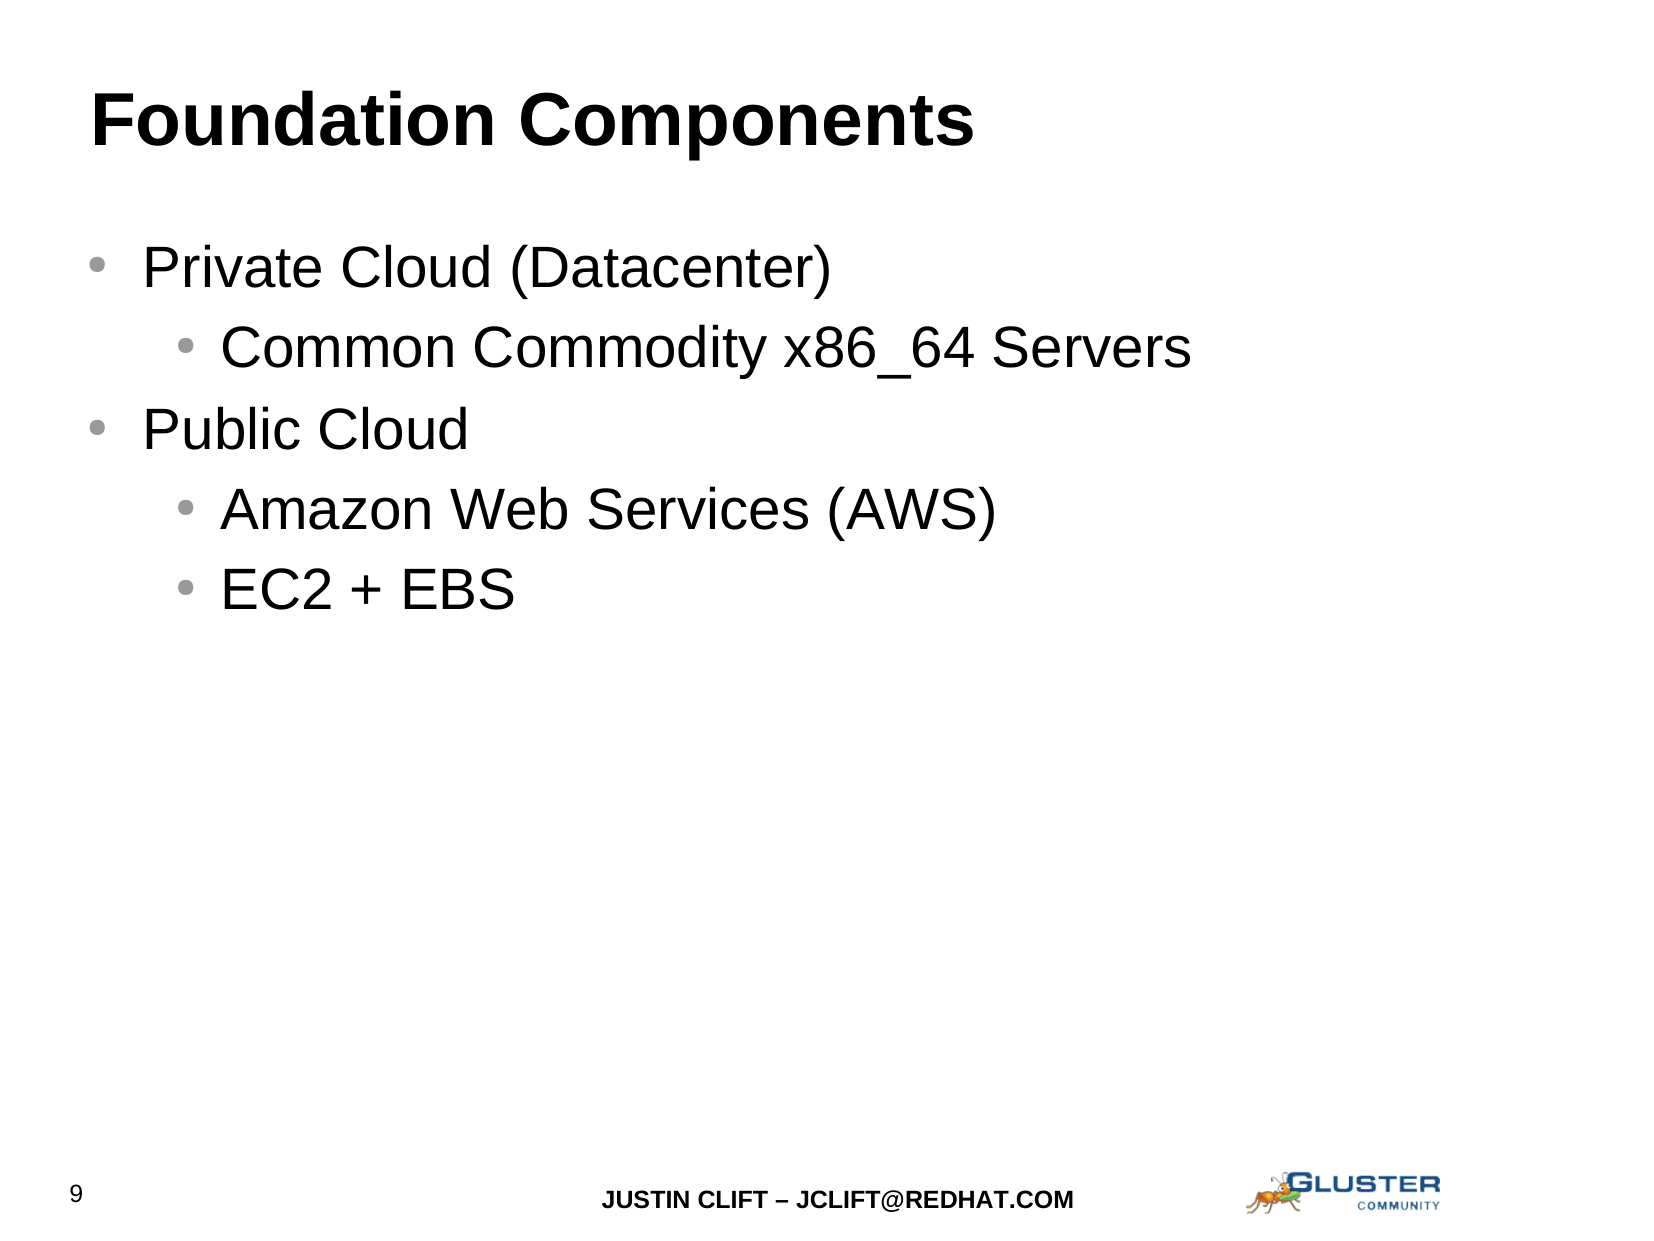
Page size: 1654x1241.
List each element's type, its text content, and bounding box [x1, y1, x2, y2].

list Private Cloud (Datacenter) Common Commodity x86_64 Servers Public Cloud Amazon Web Services (AWS) EC2 + EBS [86, 232, 1576, 1111]
picture [1246, 1170, 1440, 1215]
title Foundation Components [90, 15, 1579, 223]
